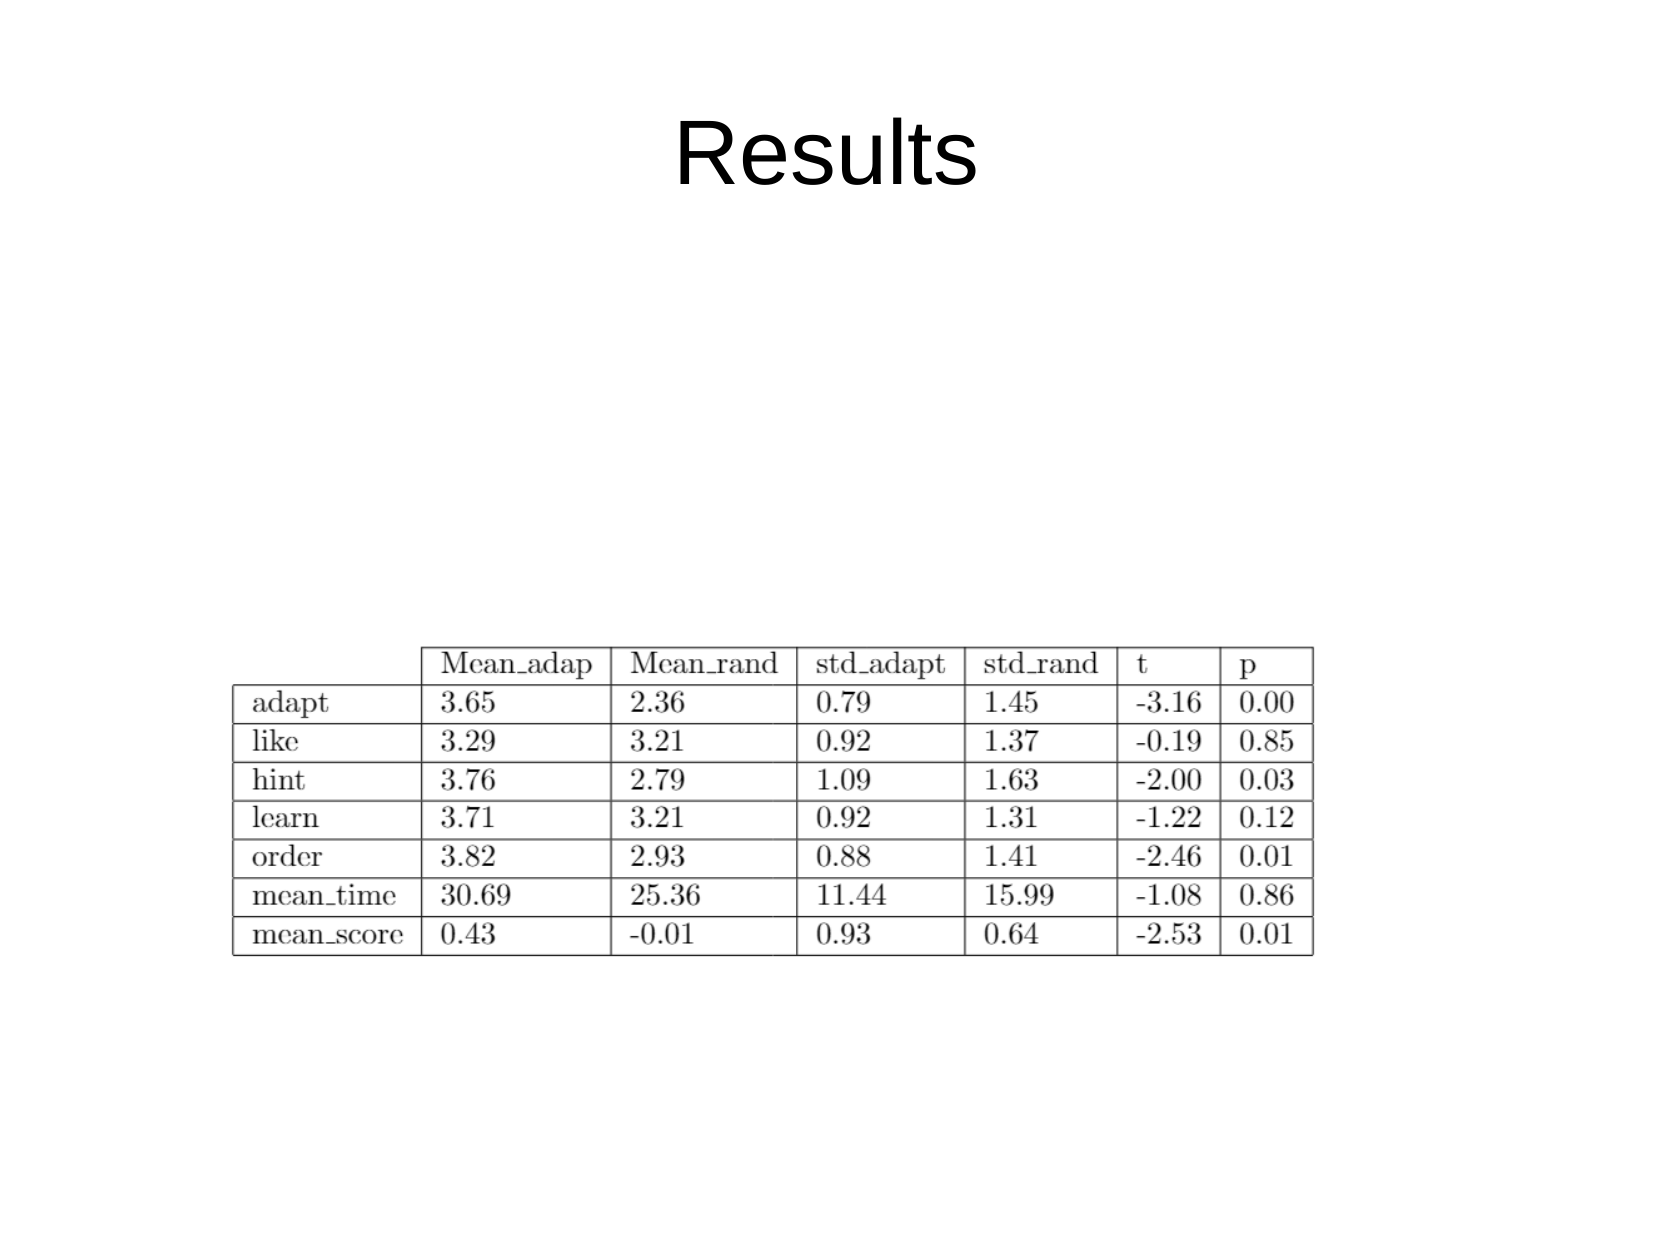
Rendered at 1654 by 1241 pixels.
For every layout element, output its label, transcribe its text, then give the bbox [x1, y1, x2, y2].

picture [152, 618, 1408, 985]
title Results [82, 49, 1571, 257]
